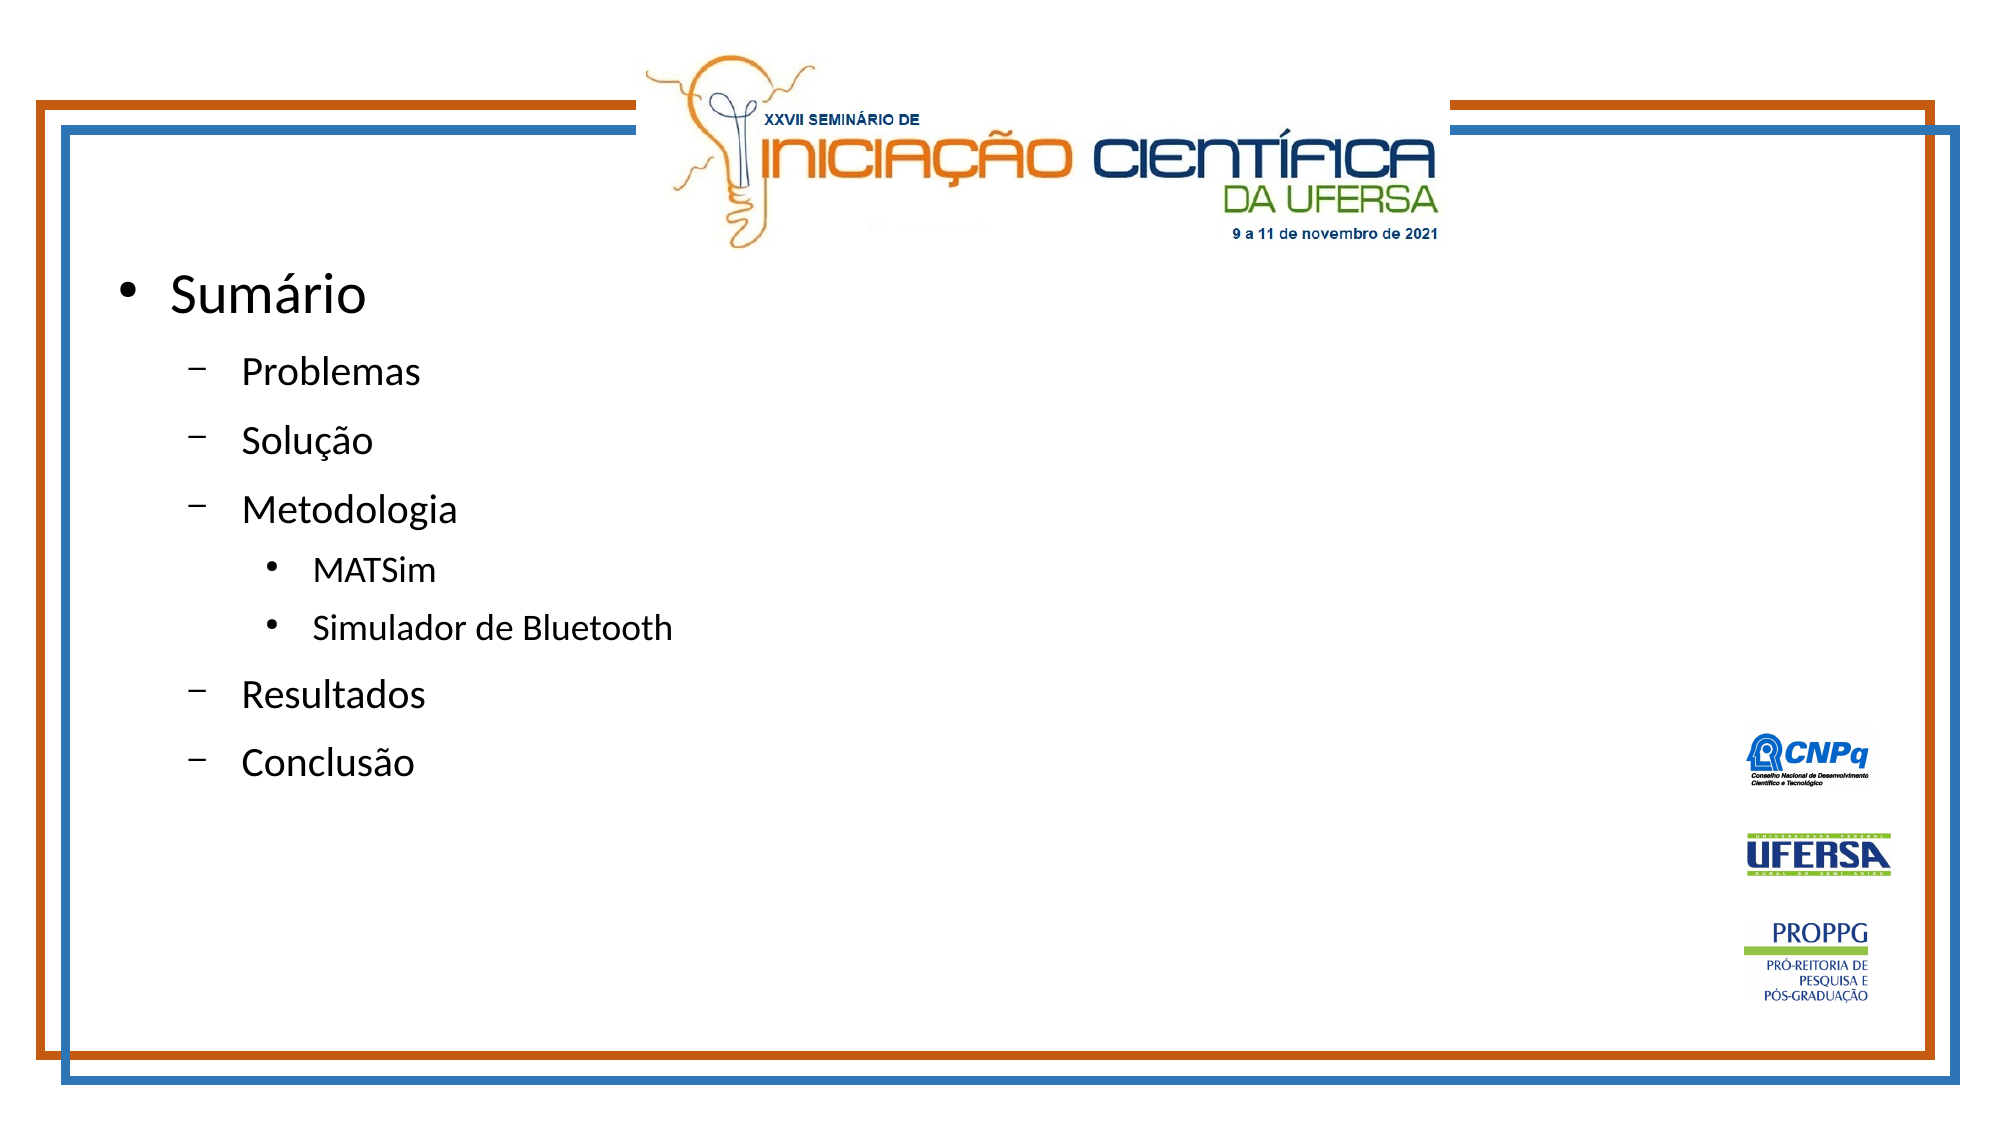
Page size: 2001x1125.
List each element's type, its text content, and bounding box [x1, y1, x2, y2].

picture [636, 44, 1450, 259]
list Sumário Problemas Solução Metodologia MATSim Simulador de Bluetooth Resultados Conclusão [99, 263, 1900, 916]
picture [1744, 923, 1868, 1003]
